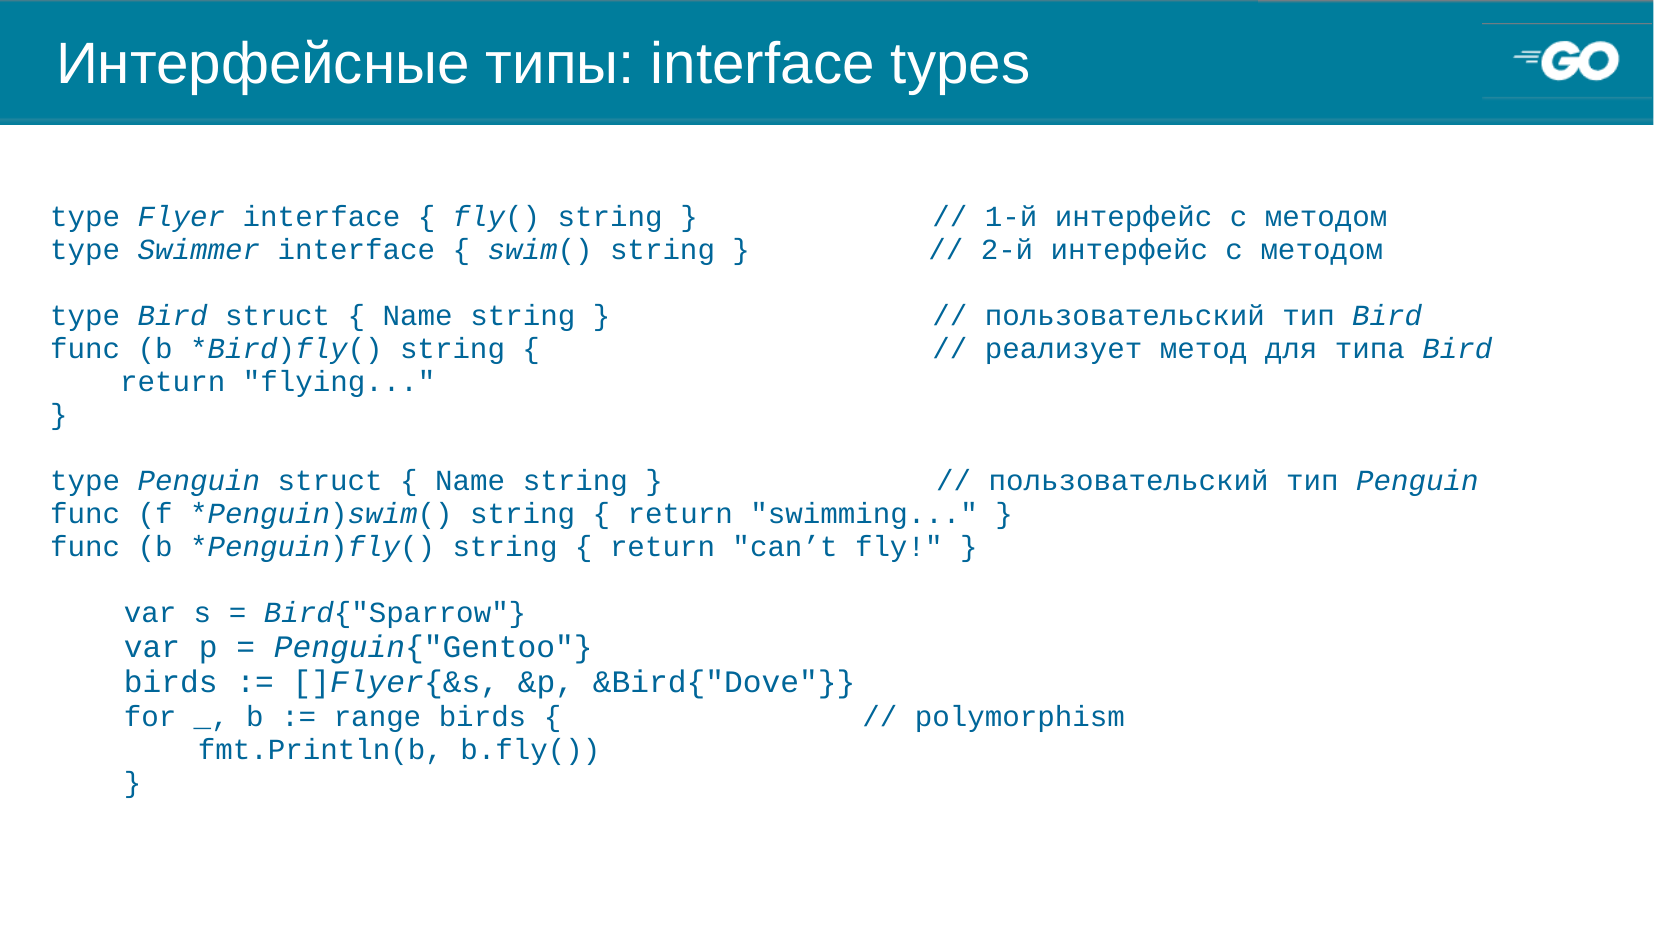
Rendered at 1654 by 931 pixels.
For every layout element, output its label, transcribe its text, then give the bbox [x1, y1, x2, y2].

text_box type Flyer interface { fly() string } // 1-й интерфейс с методом type Swimmer interface { swim() string } // 2-й интерфейс с методом type Bird struct { Name string } // пользовательский тип Bird func (b *Bird)fly() string { // реализует метод для типа Bird return "flying..." } type Penguin struct { Name string } // пользовательский тип Penguin func (f *Penguin)swim() string { return "swimming..." } func (b *Penguin)fly() string { return "can’t fly!" } var s = Bird{"Sparrow"} var p = Penguin{"Gentoo"} birds := []Flyer{&s, &p, &Bird{"Dove"}} for _, b := range birds { // polymorphism fmt.Println(b, b.fly()) } [35, 124, 1619, 898]
text_box Интерфейсные типы: interface types [41, 23, 1495, 104]
picture [1542, 41, 1619, 81]
